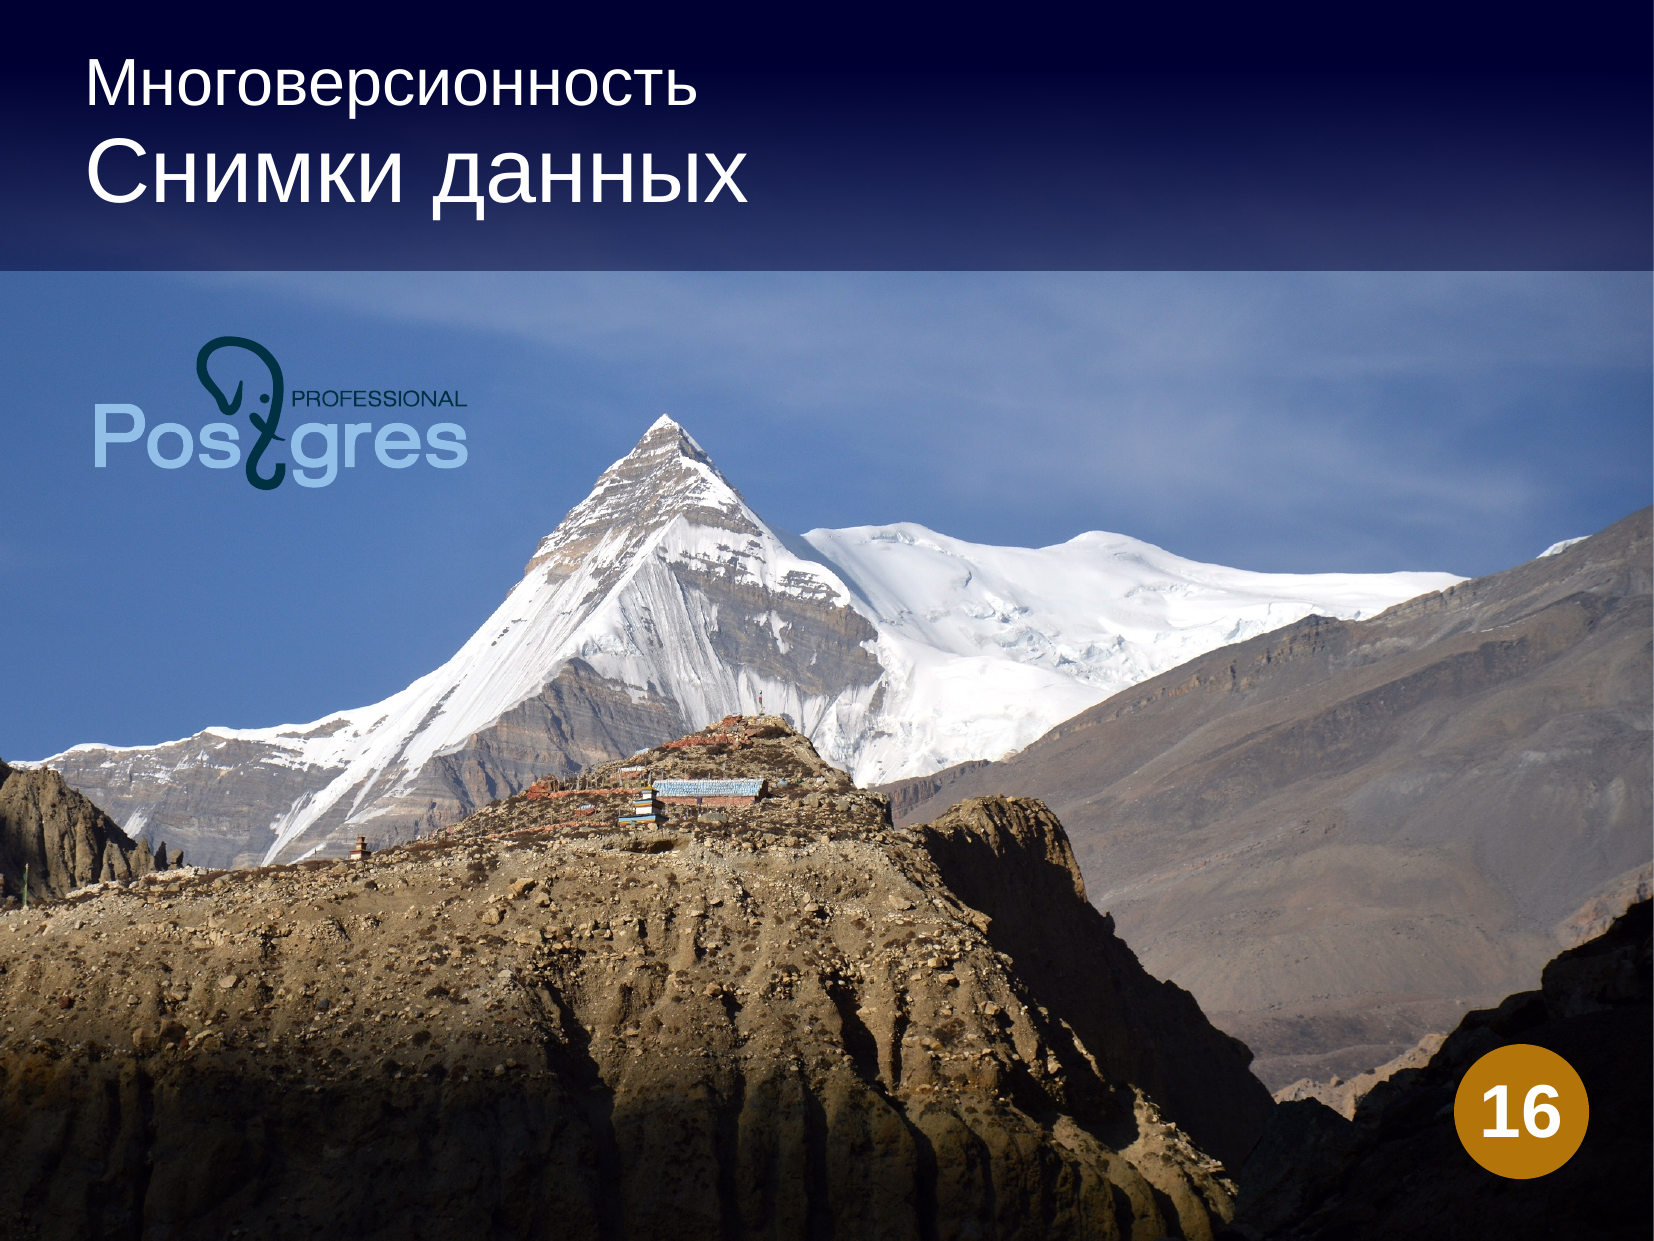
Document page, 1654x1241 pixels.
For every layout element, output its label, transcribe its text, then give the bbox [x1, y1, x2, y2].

text_box 16 [1454, 1044, 1590, 1180]
title Многоверсионность Снимки данных [84, 44, 1636, 251]
picture [0, 271, 1654, 1241]
